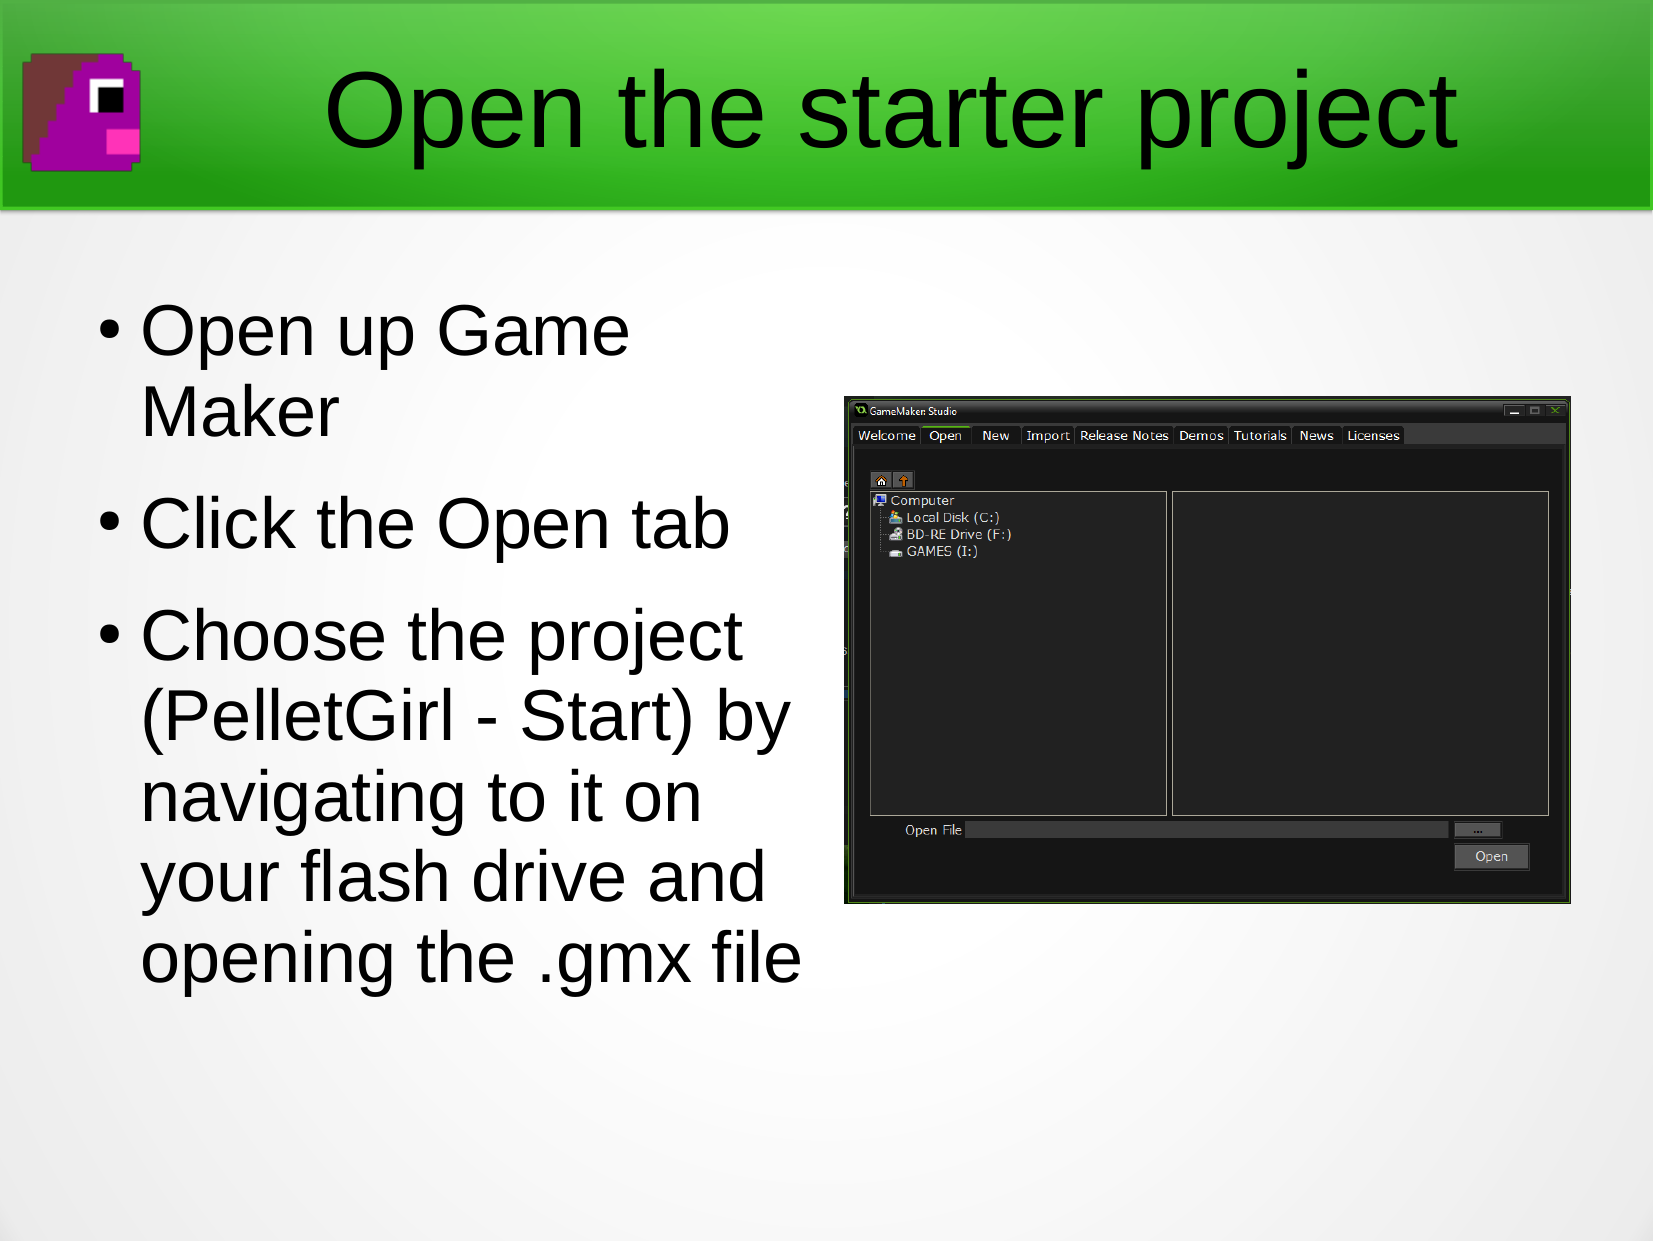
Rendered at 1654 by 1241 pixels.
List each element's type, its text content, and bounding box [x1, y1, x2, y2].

list Open up Game Maker Click the Open tab Choose the project (PelletGirl - Start) by navigating to it on your flash drive and opening the .gmx file [82, 290, 809, 1010]
picture [15, 46, 148, 180]
title Open the starter project [148, 30, 1636, 190]
picture [844, 396, 1571, 904]
